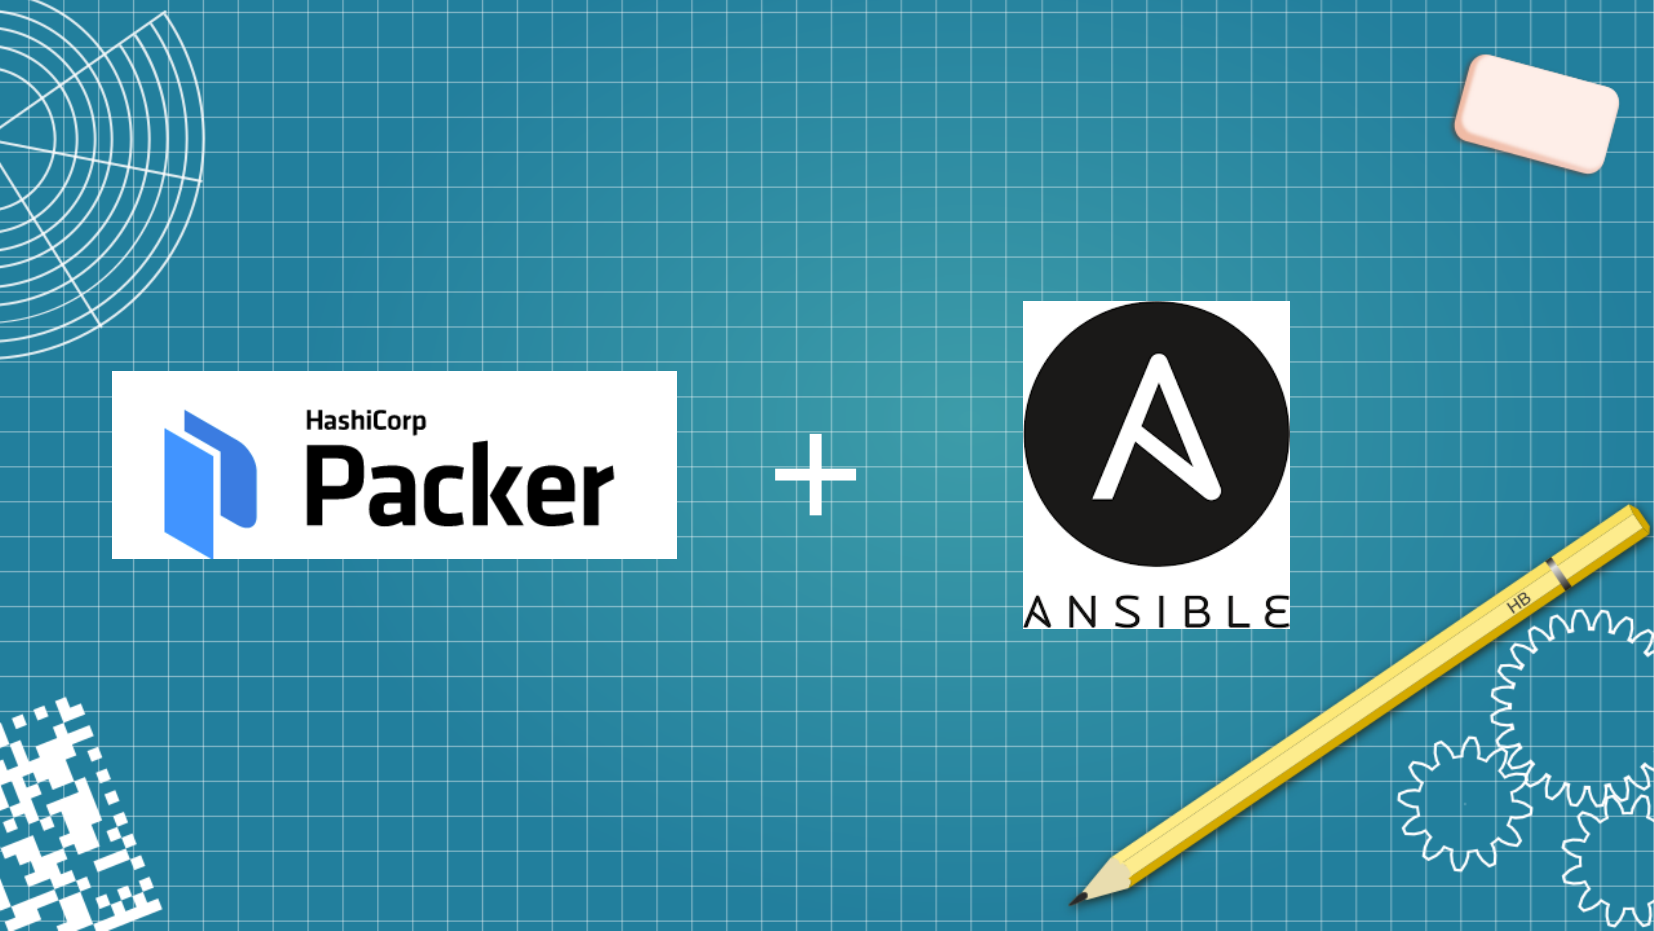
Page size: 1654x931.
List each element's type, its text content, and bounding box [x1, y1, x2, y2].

picture [0, 0, 1654, 931]
text_box + [752, 355, 877, 575]
